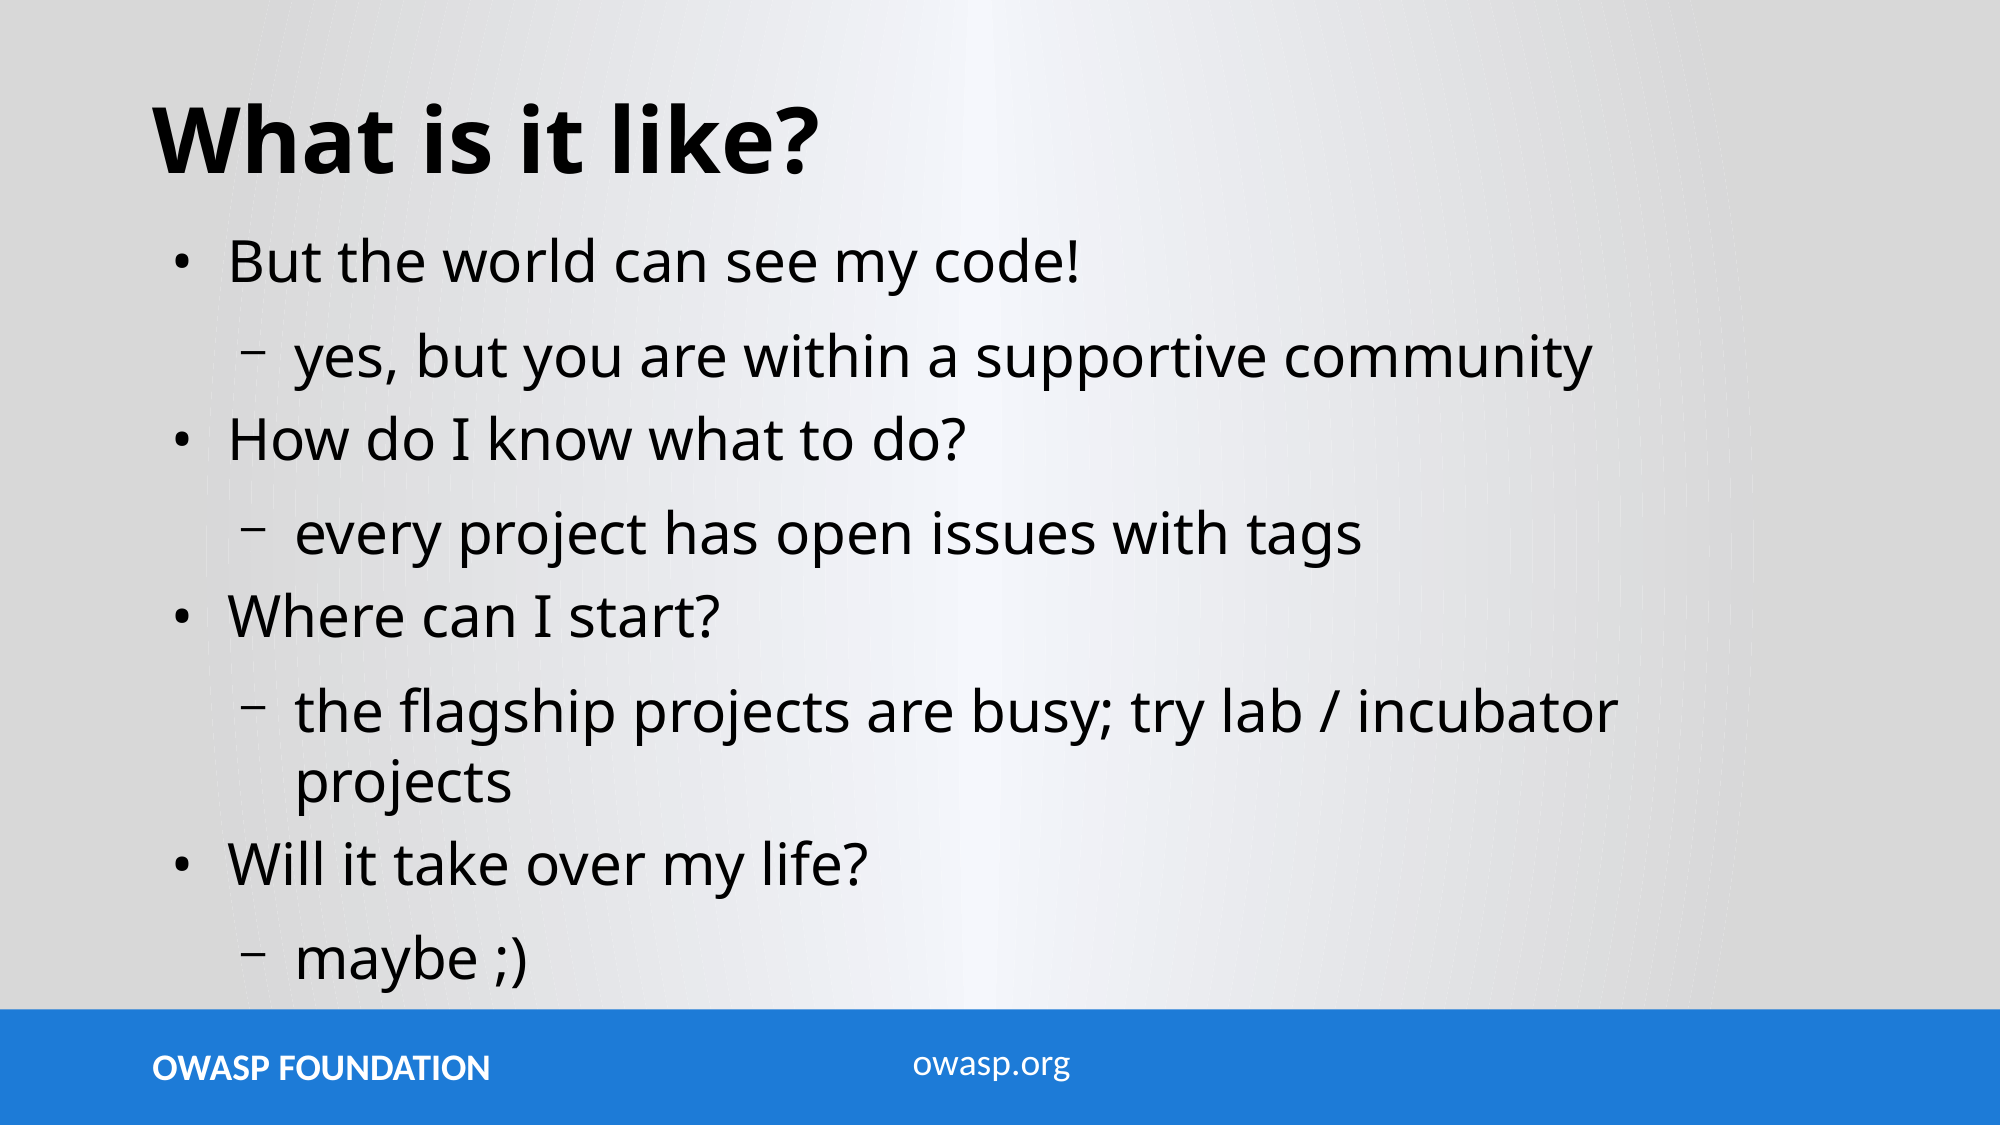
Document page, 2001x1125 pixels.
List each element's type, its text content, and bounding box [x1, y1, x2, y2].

title What is it like? [137, 35, 1863, 224]
list But the world can see my code! yes, but you are within a supportive community How do I know what to do? every project has open issues with tags Where can I start? the flagship projects are busy; try lab / incubator projects Will it take over my life? maybe ;) [137, 224, 1863, 939]
